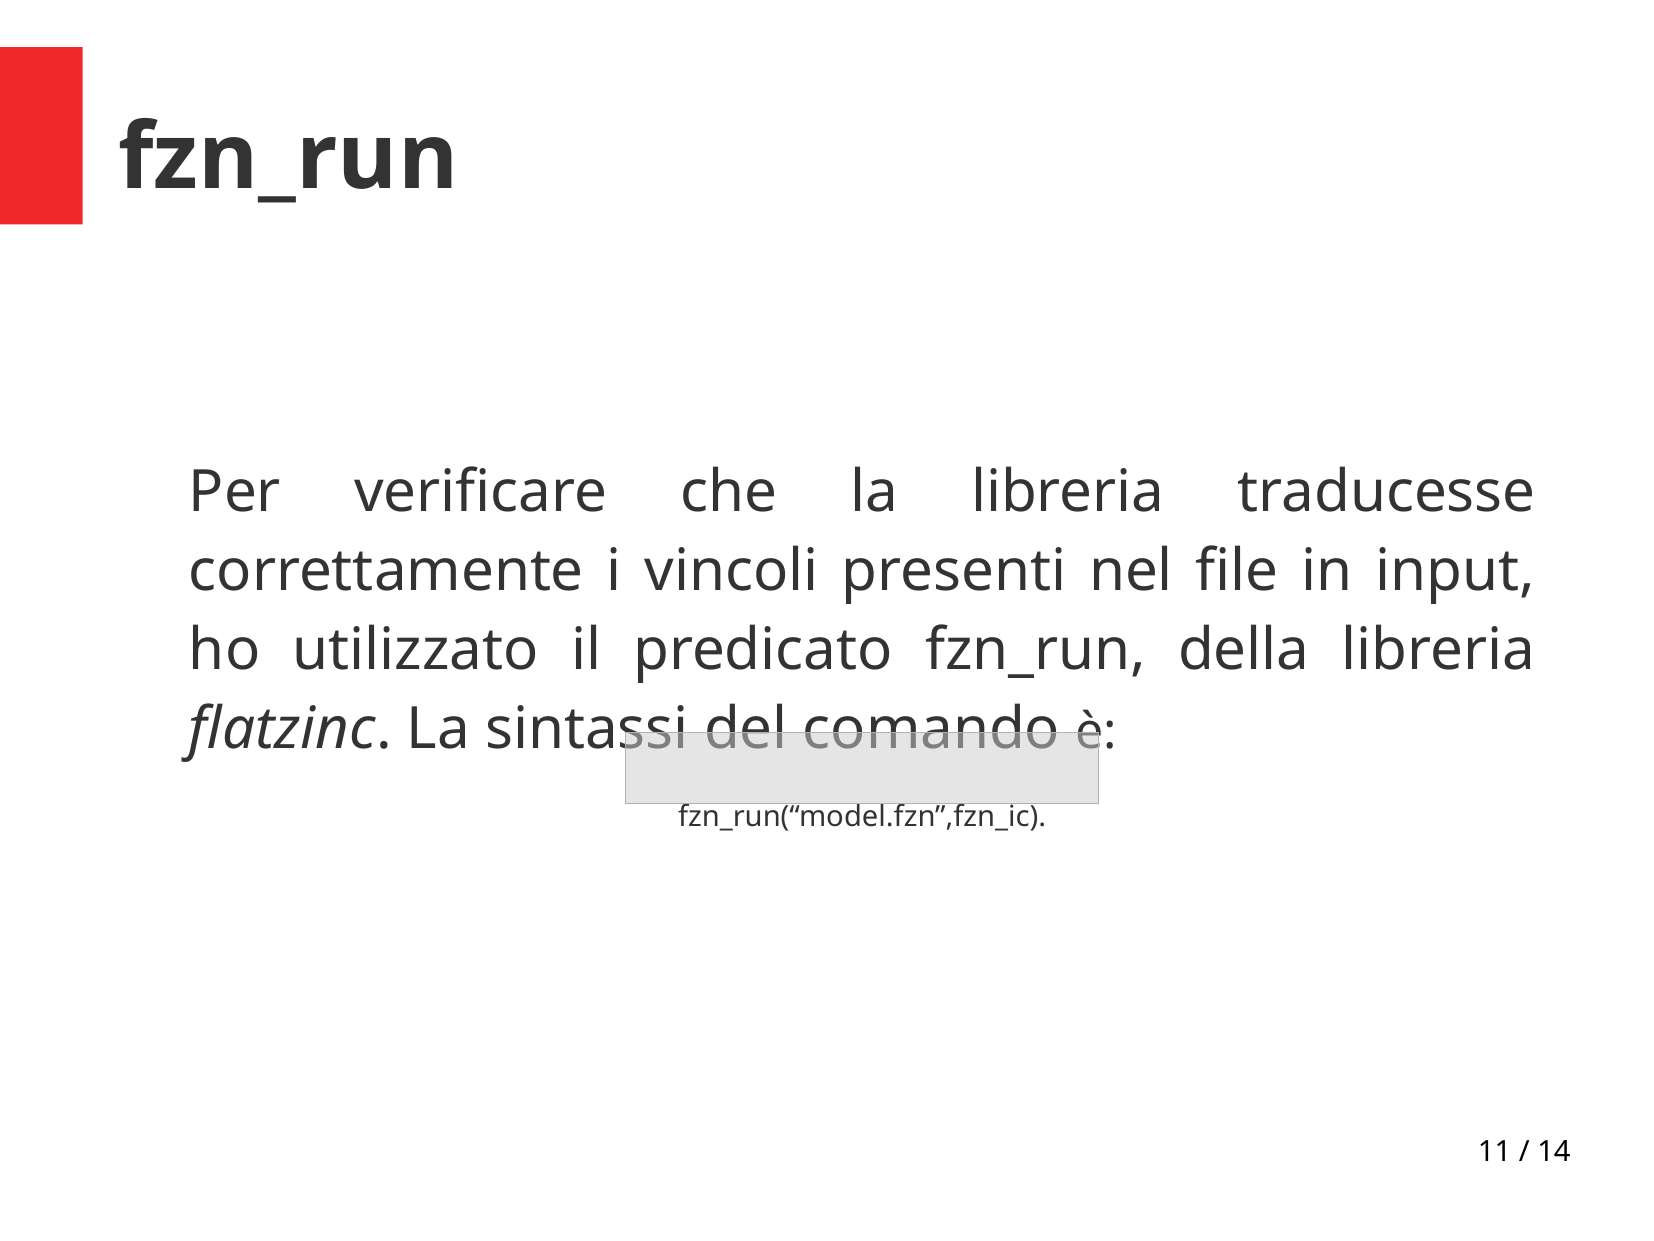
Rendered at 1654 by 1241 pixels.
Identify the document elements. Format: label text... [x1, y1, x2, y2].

text_box [625, 732, 1099, 804]
list Per verificare che la libreria traducesse correttamente i vincoli presenti nel file in input, ho utilizzato il predicato fzn_run, della libreria flatzinc. La sintassi del comando è: fzn_run(“model.fzn”,fzn_ic). [118, 448, 1536, 1169]
title fzn_run [118, 49, 1571, 257]
